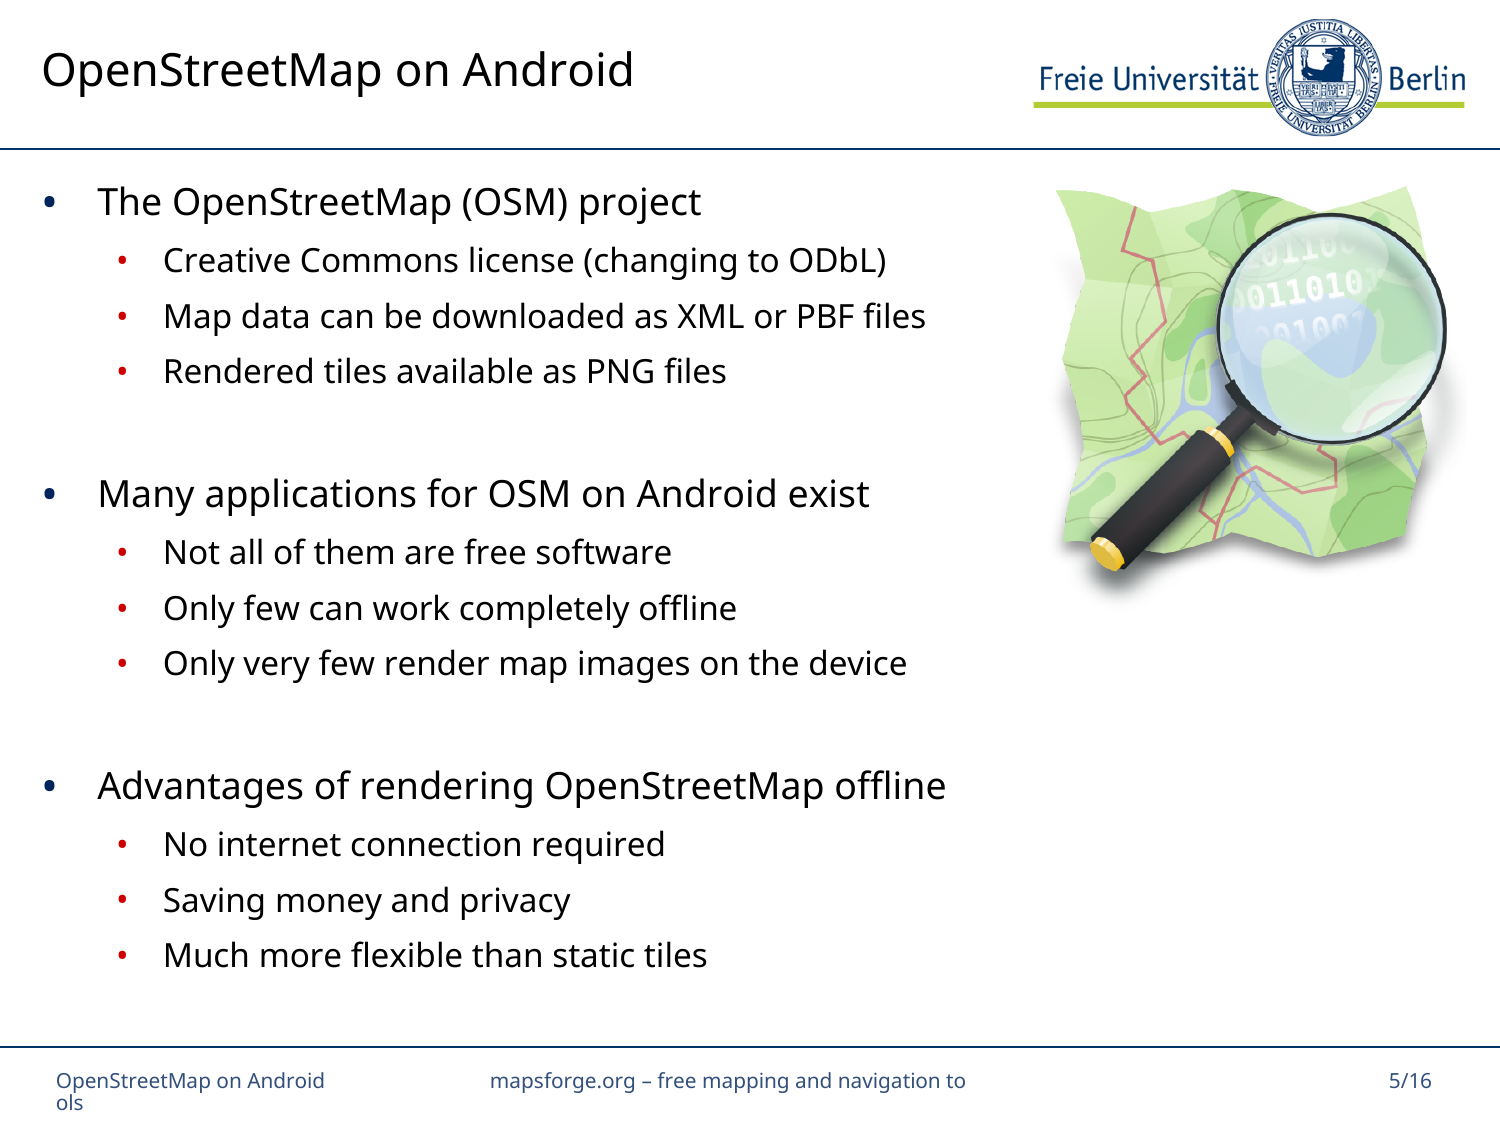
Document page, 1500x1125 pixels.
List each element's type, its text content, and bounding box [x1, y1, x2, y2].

picture [1040, 186, 1467, 614]
list The OpenStreetMap (OSM) project Creative Commons license (changing to ODbL) Map data can be downloaded as XML or PBF files Rendered tiles available as PNG files Many applications for OSM on Android exist Not all of them are free software Only few can work completely offline Only very few render map images on the device Advantages of rendering OpenStreetMap offline No internet connection required Saving money and privacy Much more flexible than static tiles [41, 175, 1447, 919]
title OpenStreetMap on Android [41, 0, 1016, 138]
picture [1033, 19, 1470, 137]
